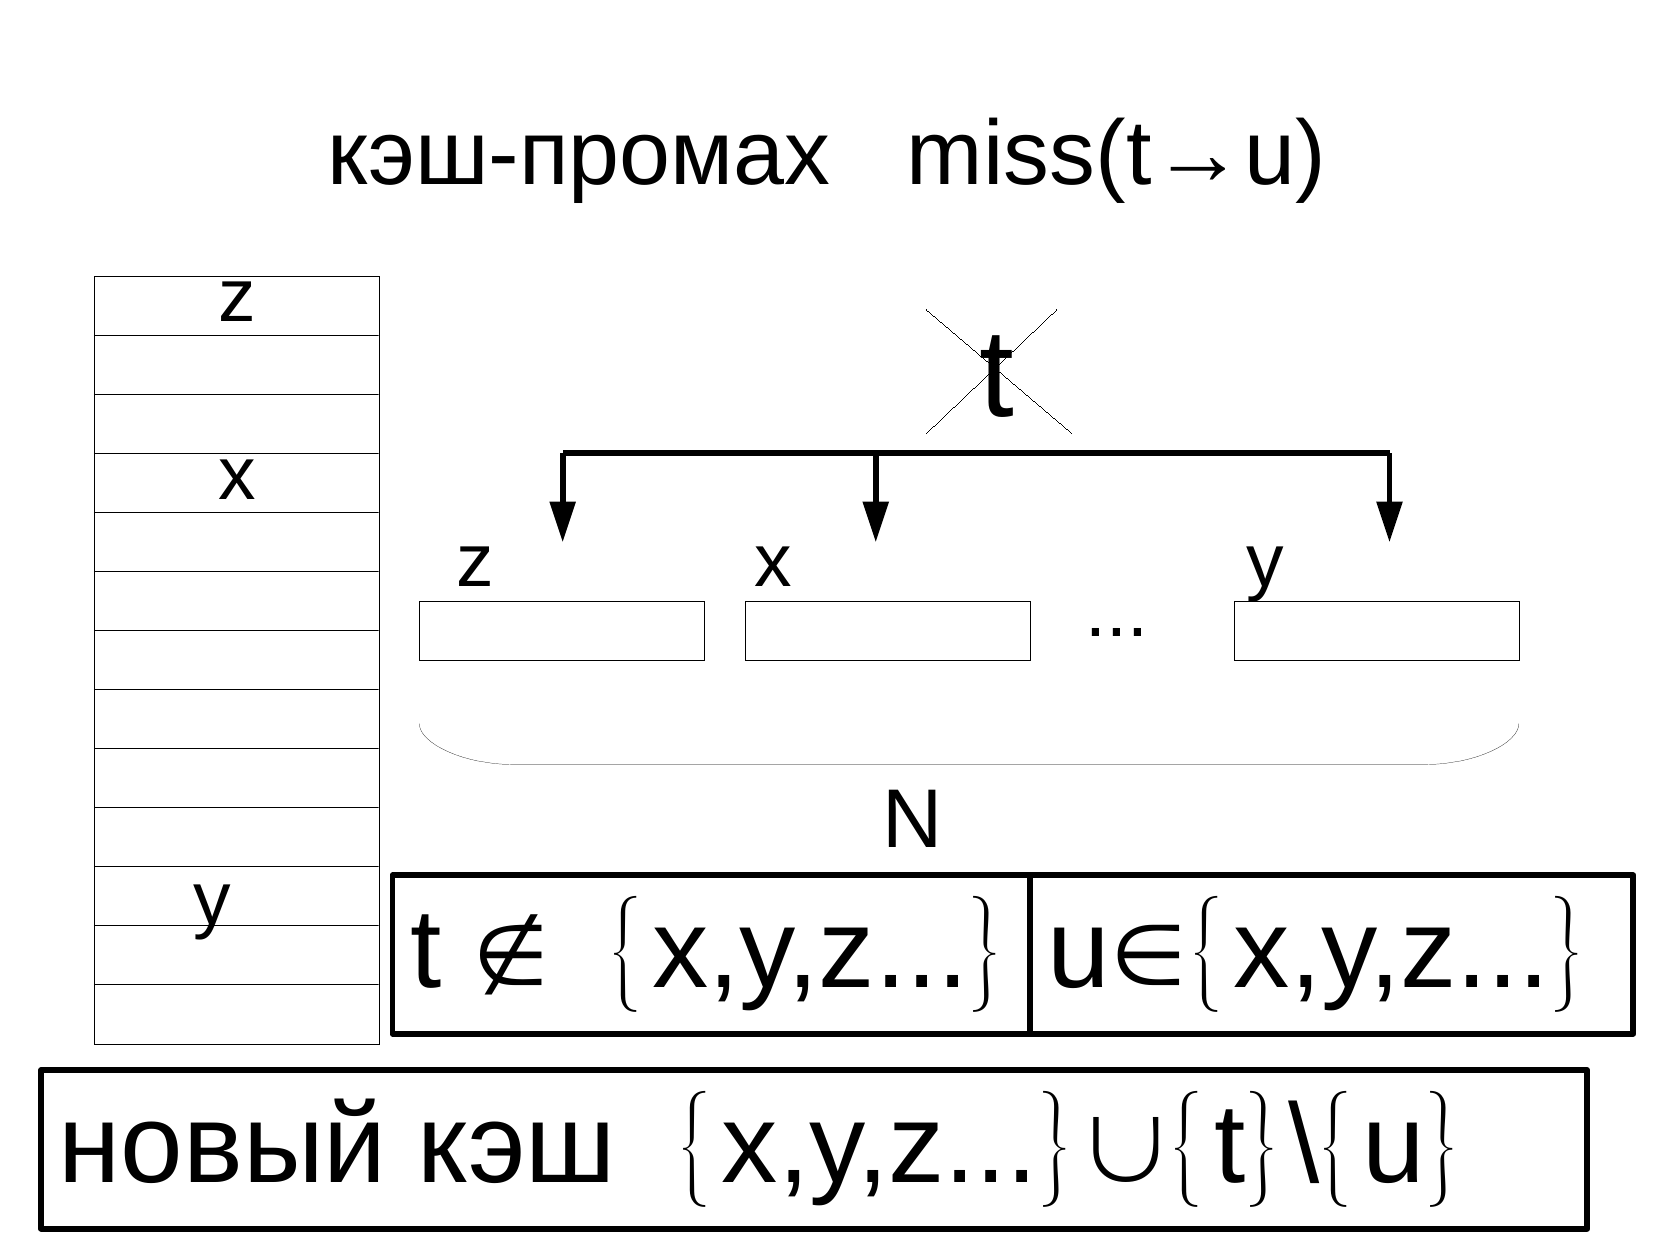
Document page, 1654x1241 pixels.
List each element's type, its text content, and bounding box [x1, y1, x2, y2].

text_box t  {x,y,z...} [392, 875, 1024, 1034]
text_box u{x,y,z...} [1030, 875, 1634, 1034]
title кэш-промах miss(t→u) [82, 49, 1571, 254]
chart [82, 254, 1571, 1067]
text_box новый кэш {x,y,z...}{t}\{u} [41, 1070, 1588, 1229]
text_box t [965, 296, 1030, 451]
